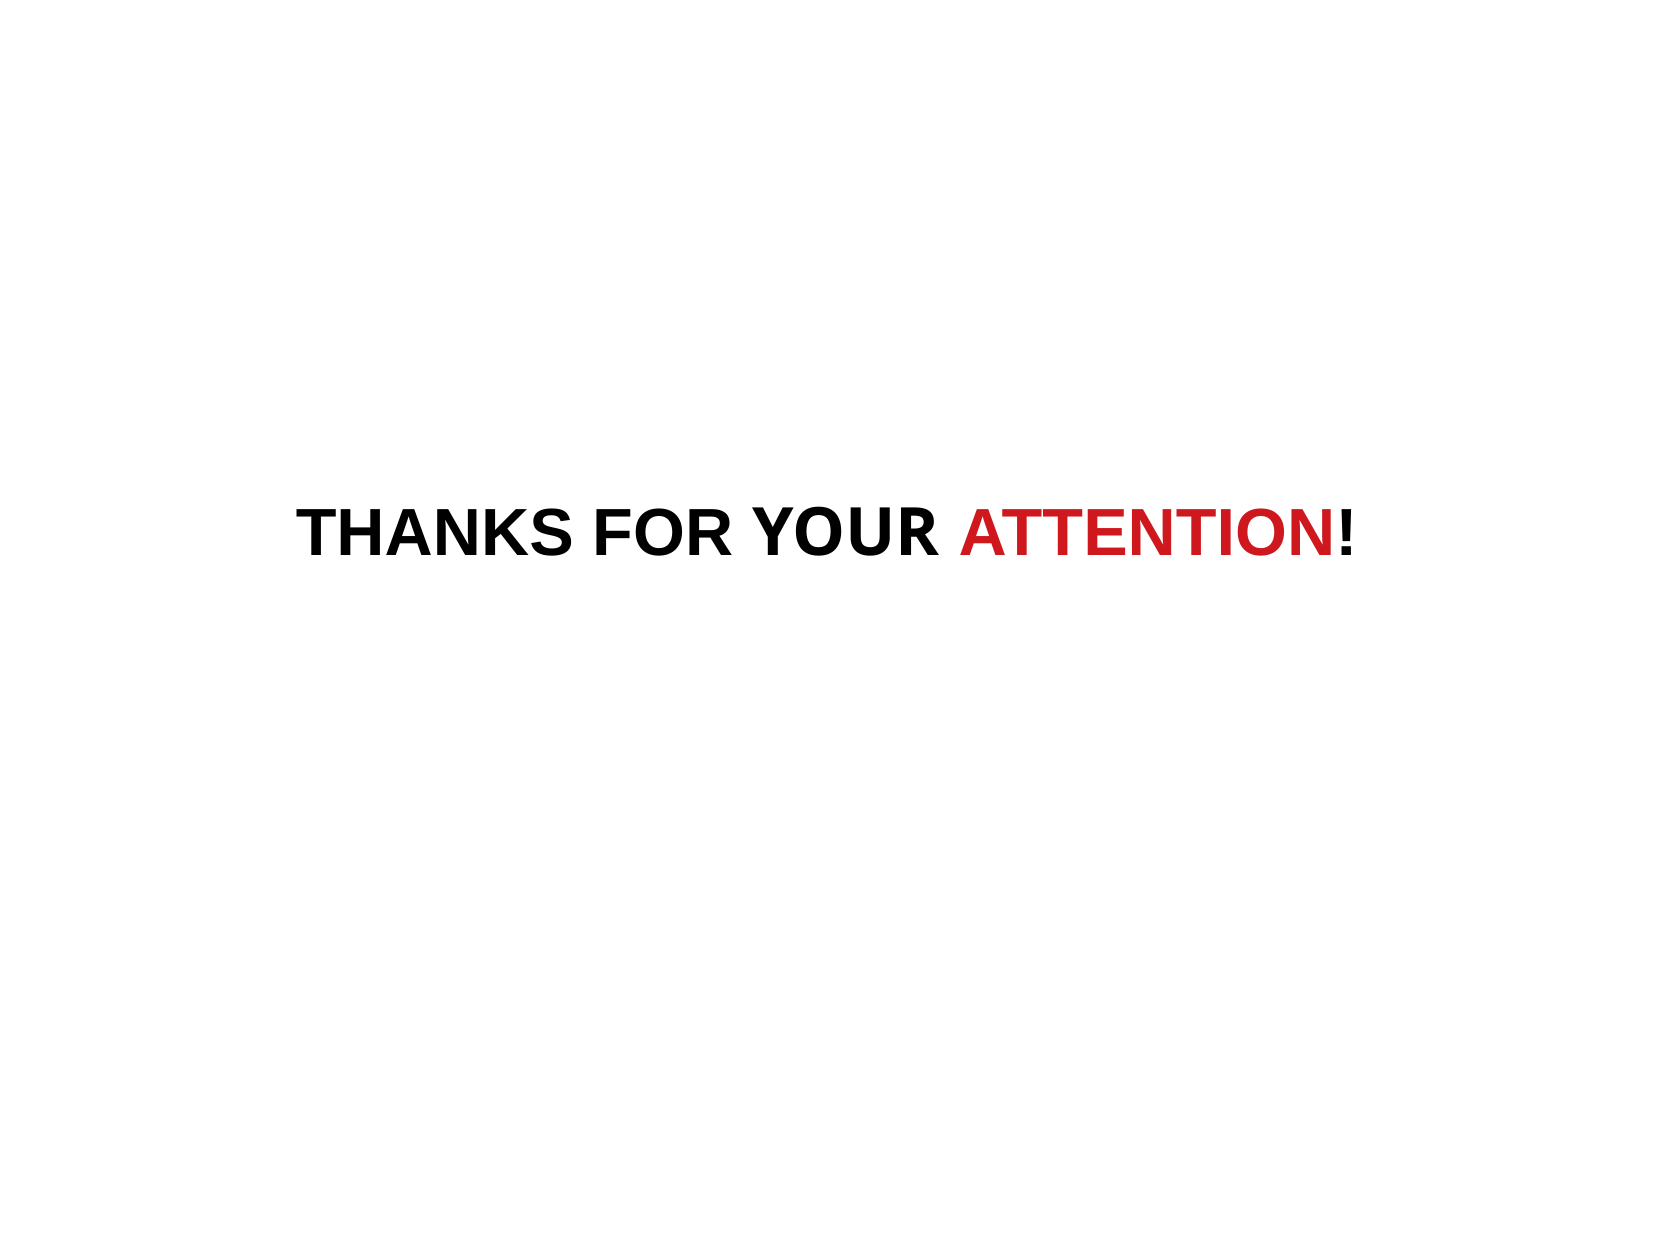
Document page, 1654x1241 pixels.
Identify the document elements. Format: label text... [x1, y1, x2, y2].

text_box THANKS FOR YOUR ATTENTION! [82, 49, 1571, 1010]
